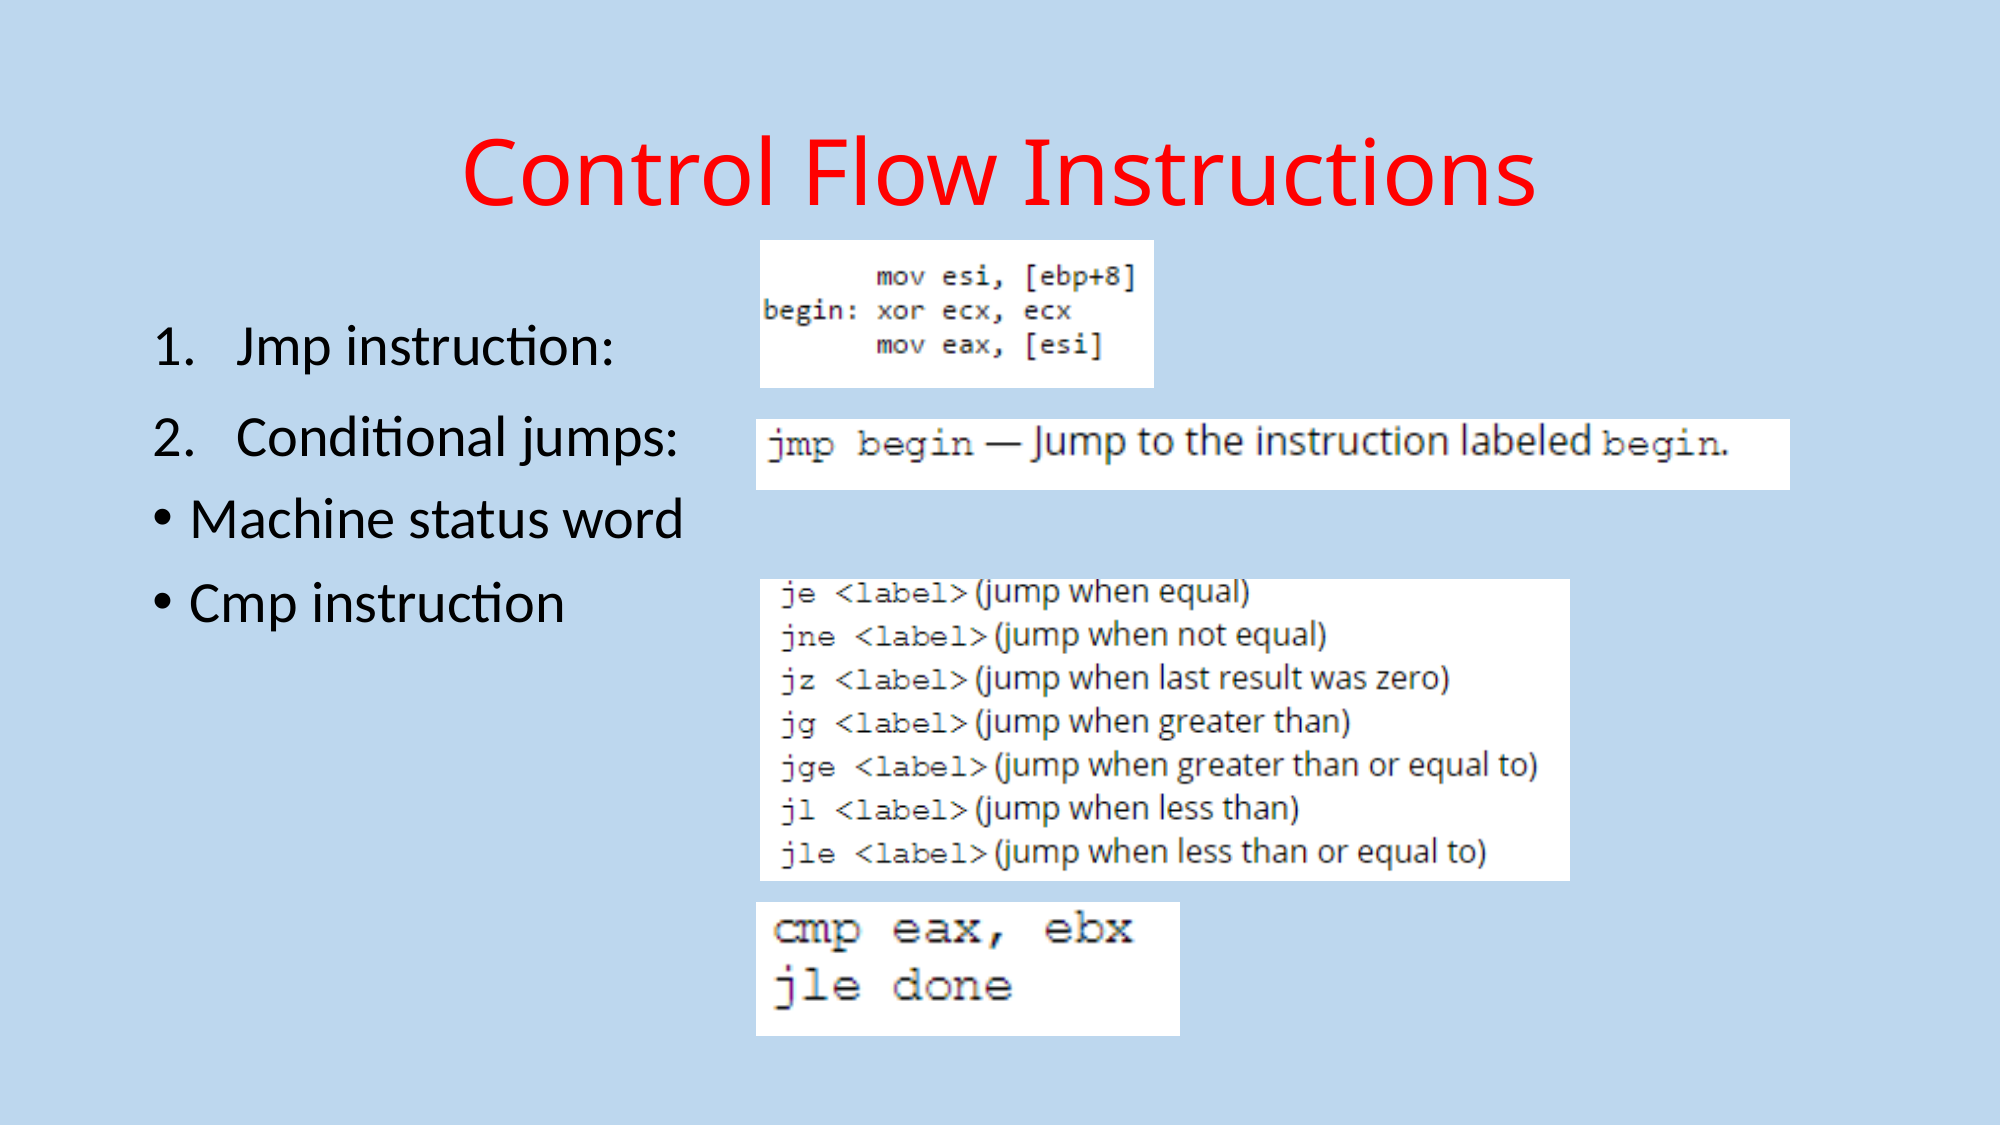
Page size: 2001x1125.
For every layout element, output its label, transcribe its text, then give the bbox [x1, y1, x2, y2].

picture [760, 579, 1570, 881]
list Jmp instruction: Conditional jumps: Machine status word Cmp instruction [137, 299, 1863, 1014]
picture [760, 240, 1154, 388]
picture [756, 419, 1790, 490]
title Control Flow Instructions [137, 59, 1863, 278]
picture [756, 902, 1180, 1036]
